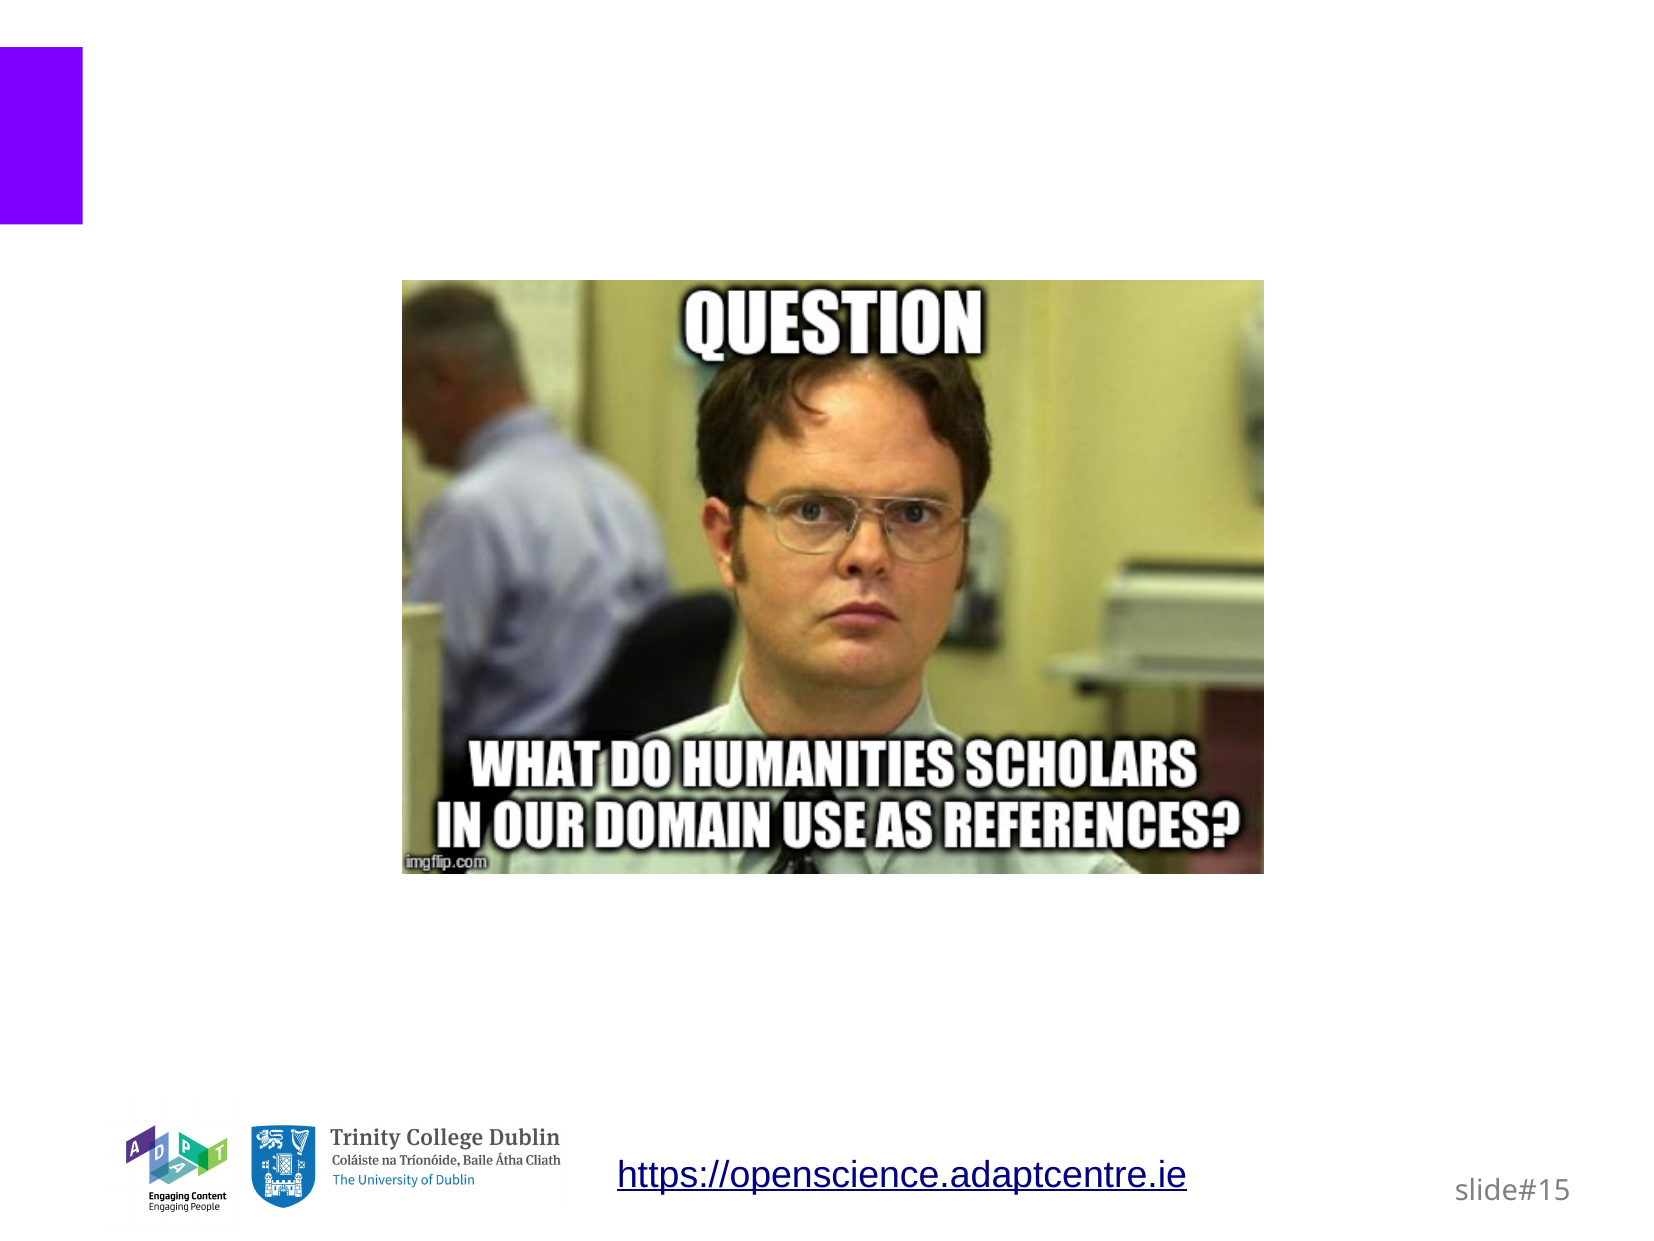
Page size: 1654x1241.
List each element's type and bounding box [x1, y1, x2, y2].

picture [106, 1098, 247, 1239]
picture [402, 280, 1264, 875]
picture [248, 1122, 564, 1211]
